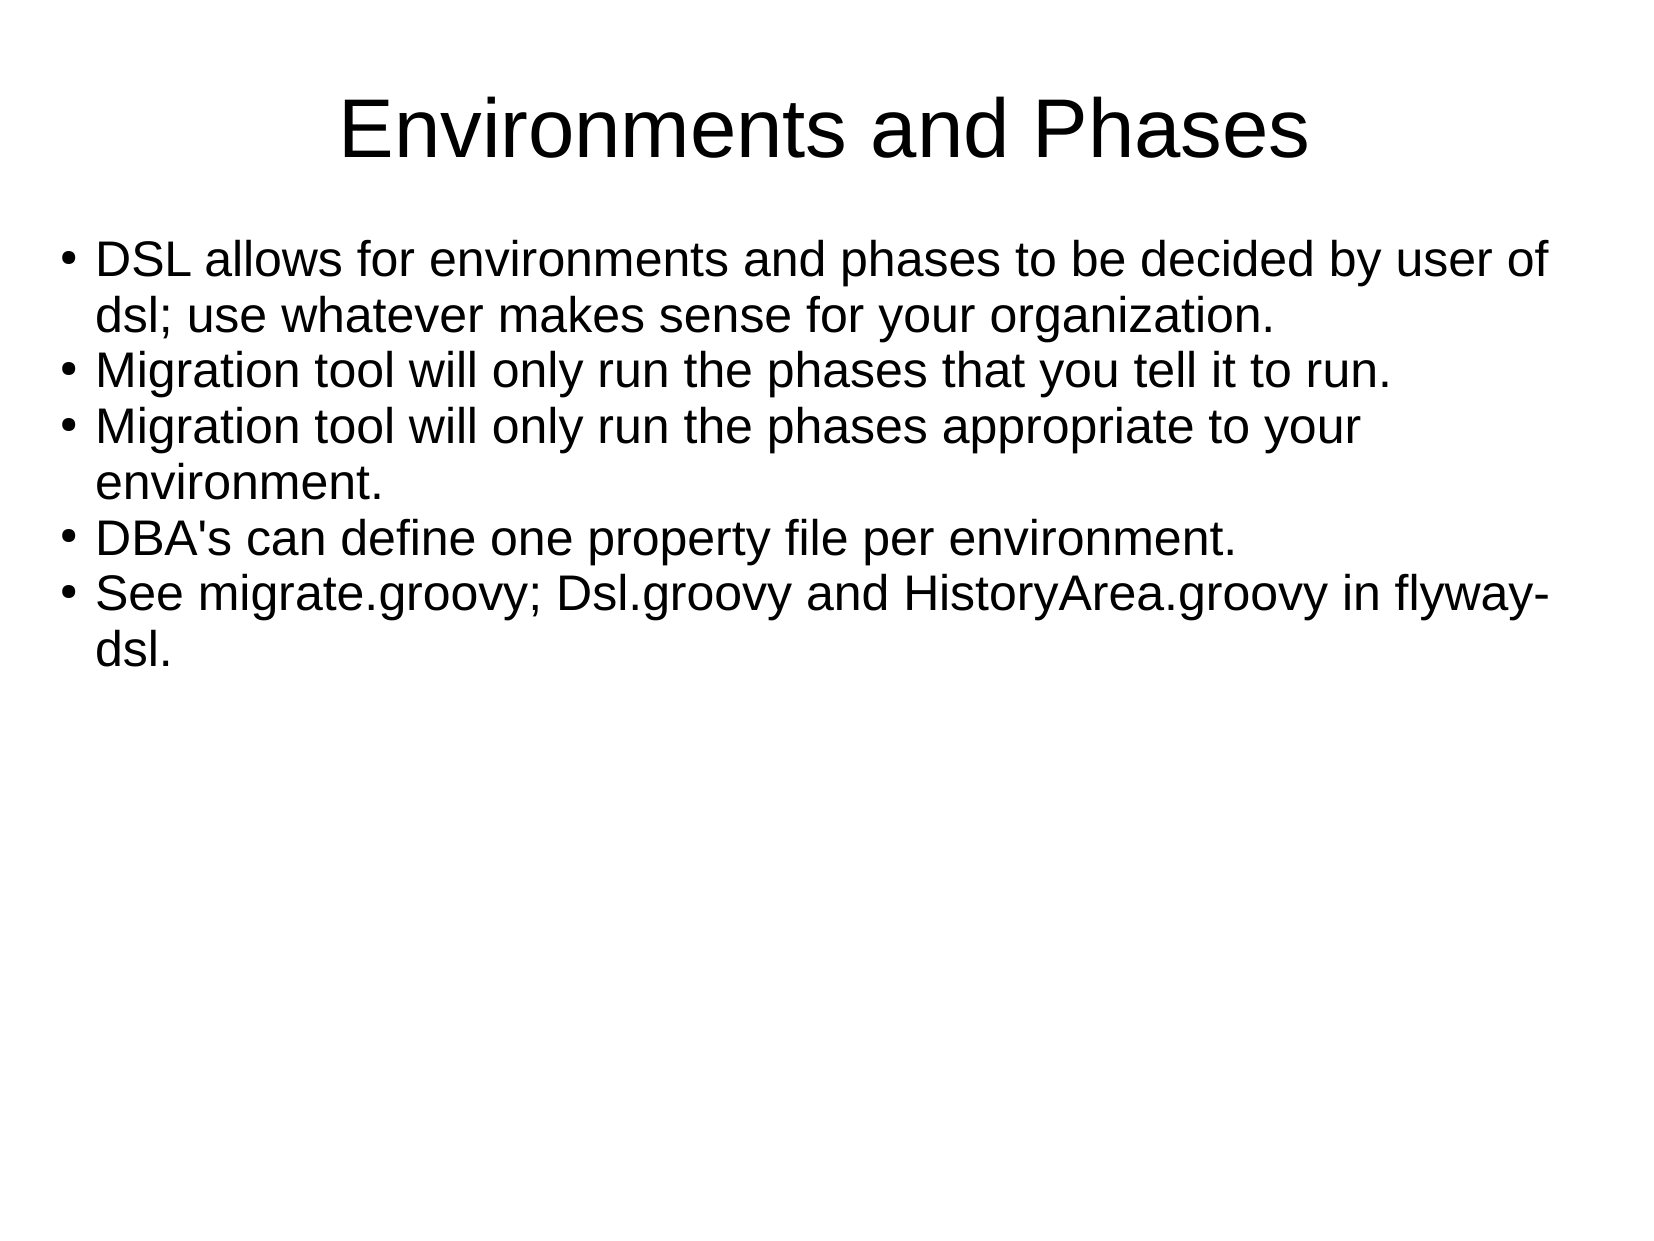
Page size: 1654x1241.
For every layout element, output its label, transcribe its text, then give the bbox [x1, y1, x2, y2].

text_box Environments and Phases DSL allows for environments and phases to be decided by user of dsl; use whatever makes sense for your organization. Migration tool will only run the phases that you tell it to run. Migration tool will only run the phases appropriate to your environment. DBA's can define one property file per environment. See migrate.groovy; Dsl.groovy and HistoryArea.groovy in flyway-dsl. [45, 75, 1606, 1126]
